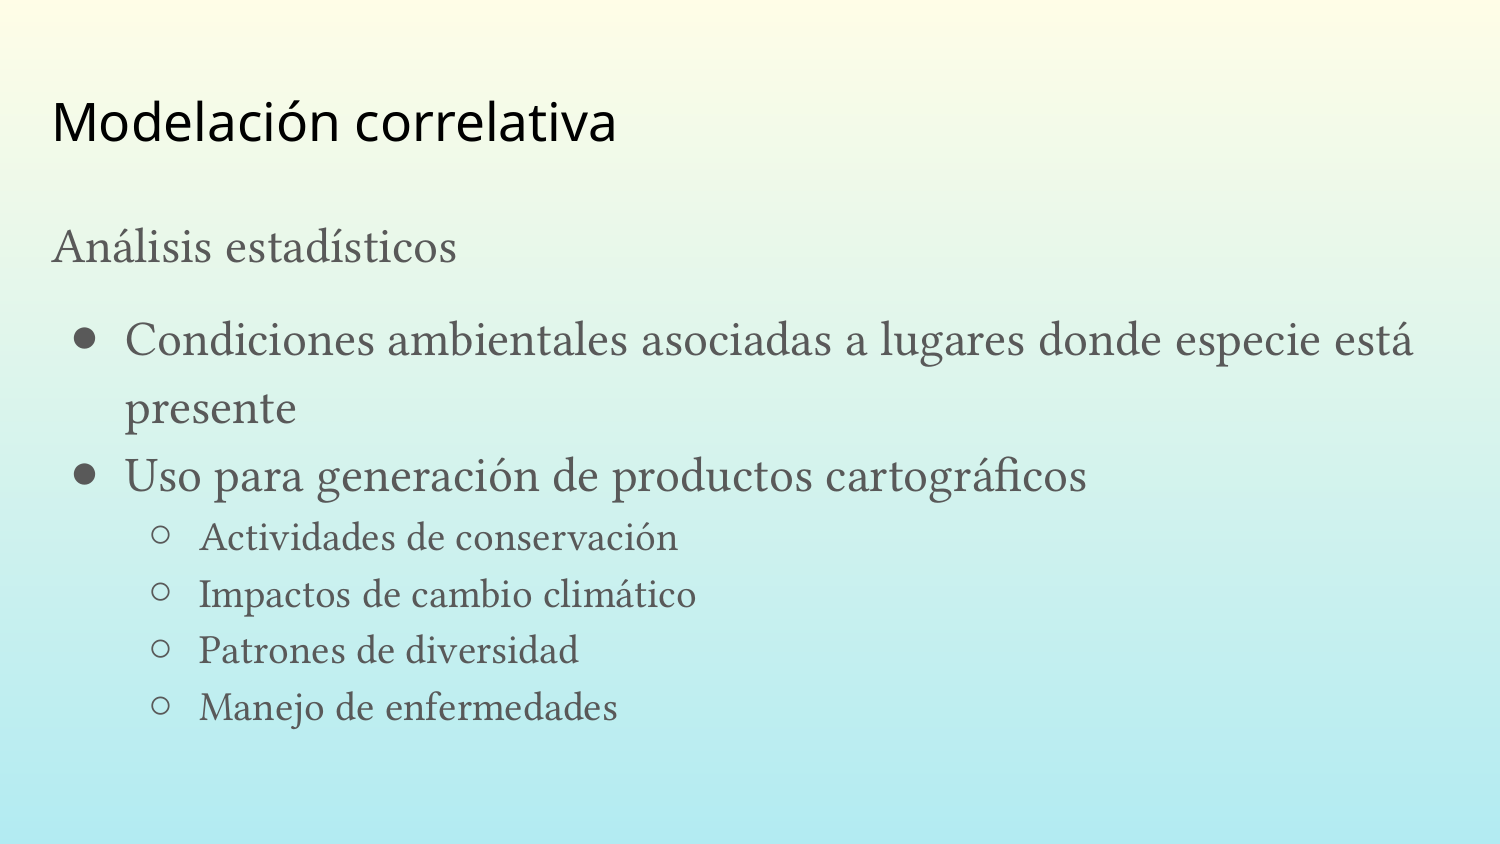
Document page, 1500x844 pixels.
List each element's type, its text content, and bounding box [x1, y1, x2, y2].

list Análisis estadísticos Condiciones ambientales asociadas a lugares donde especie está presente Uso para generación de productos cartográficos Actividades de conservación Impactos de cambio climático Patrones de diversidad Manejo de enfermedades [51, 189, 1449, 750]
title Modelación correlativa [51, 72, 1449, 167]
